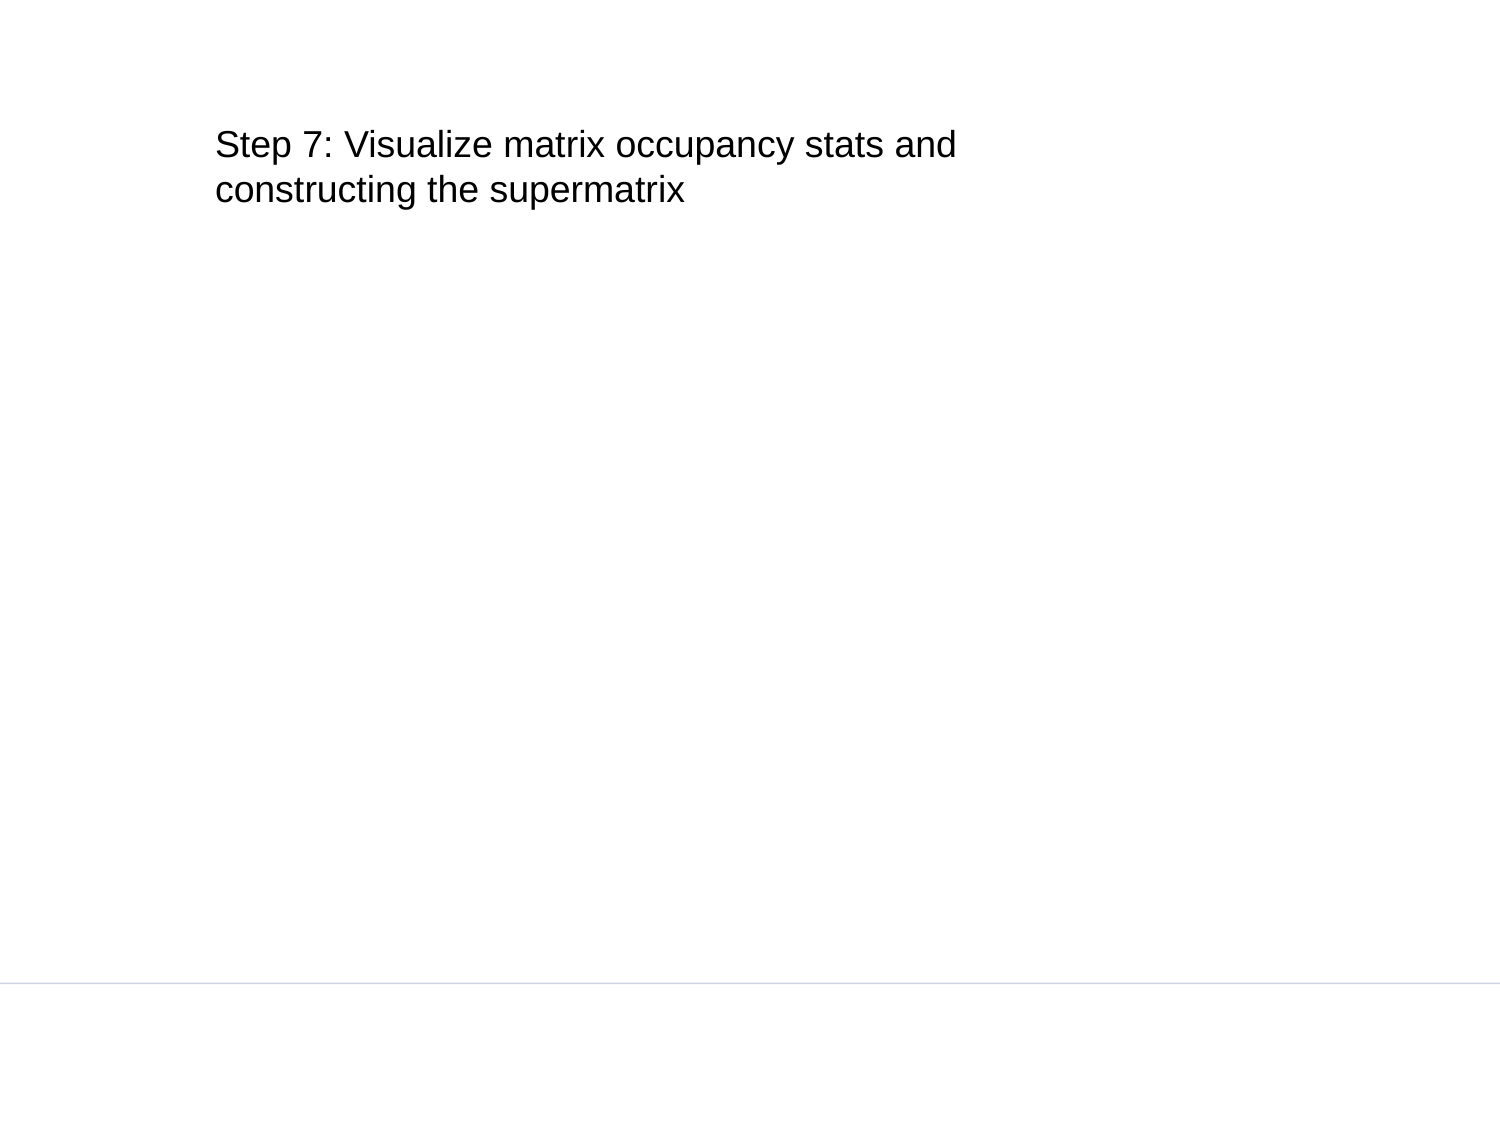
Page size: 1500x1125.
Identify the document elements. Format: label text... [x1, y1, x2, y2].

text_box Step 7: Visualize matrix occupancy stats and constructing the supermatrix [200, 112, 1063, 219]
